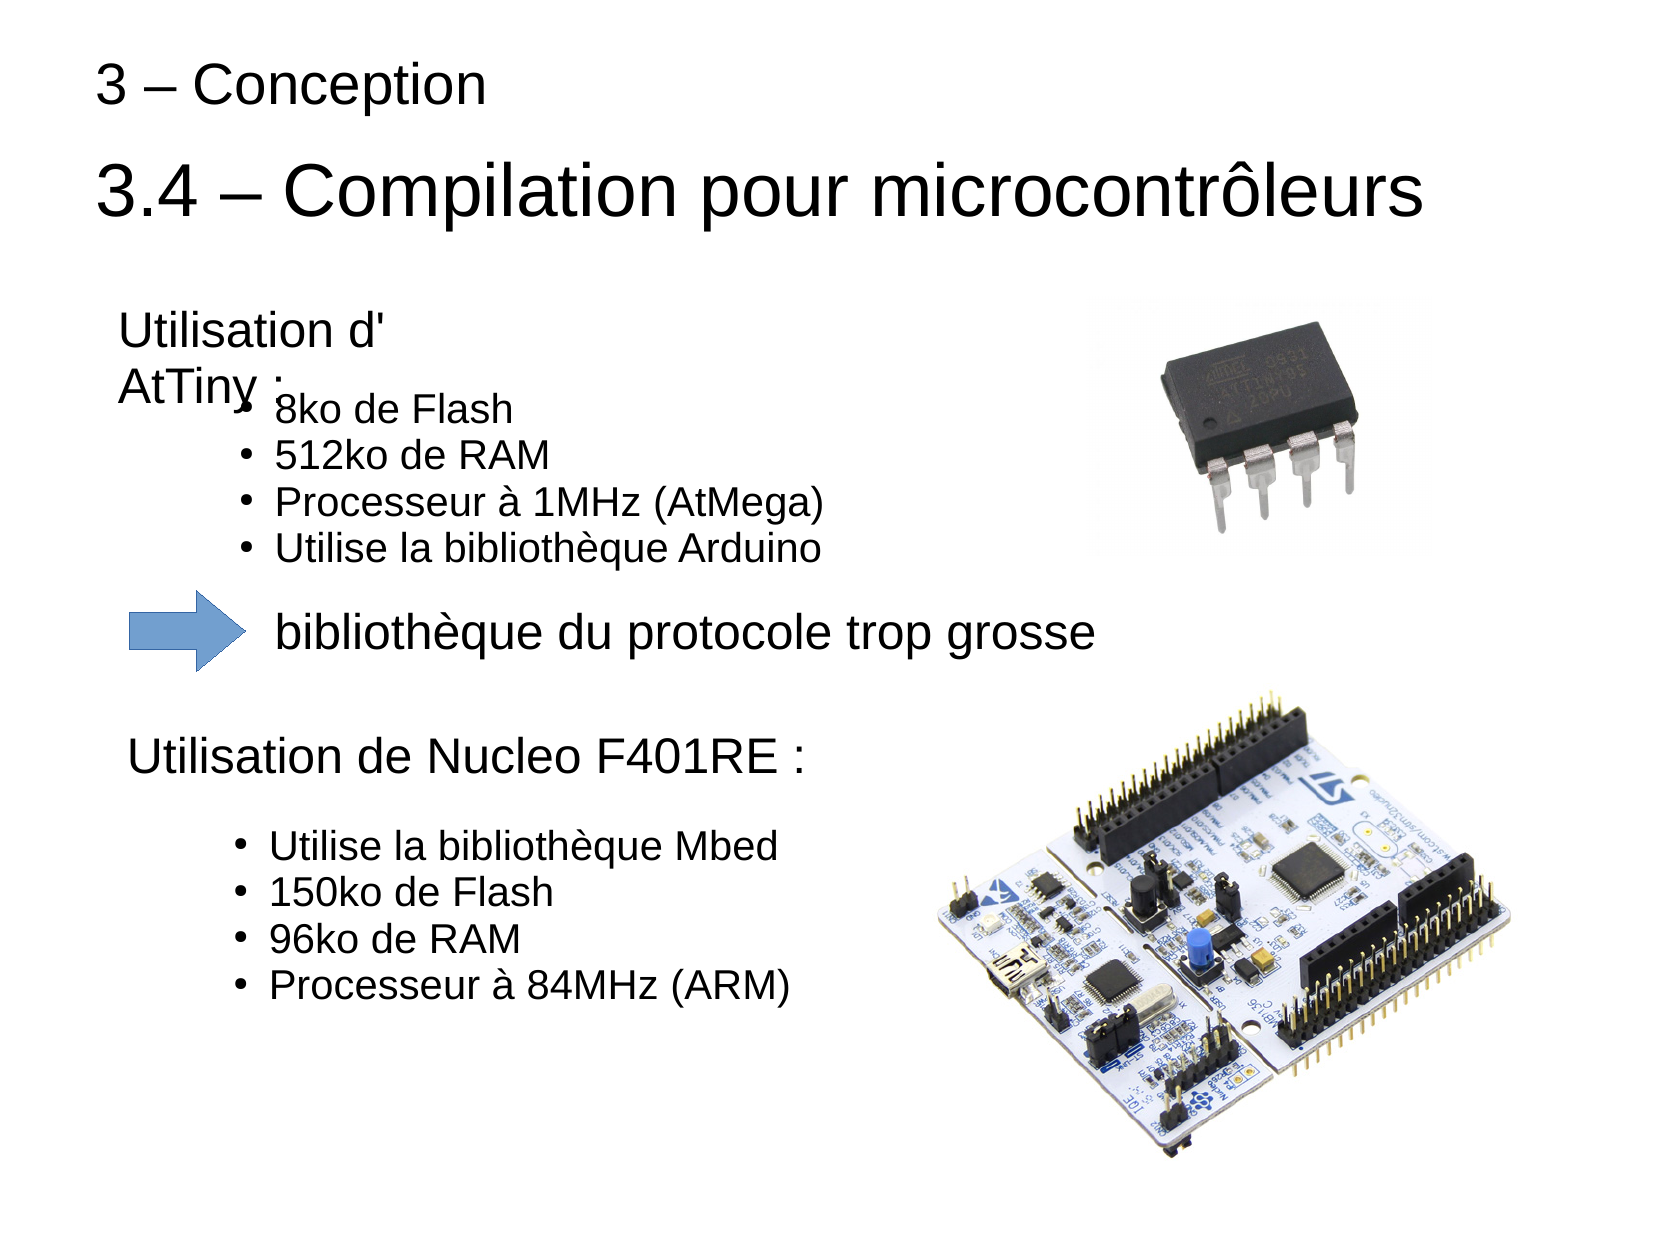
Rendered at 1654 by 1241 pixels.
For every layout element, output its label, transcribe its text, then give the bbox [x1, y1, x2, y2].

picture [885, 667, 1560, 1173]
text_box Utilisation d' AtTiny : [103, 295, 579, 366]
text_box bibliothèque du protocole trop grosse [259, 596, 1112, 668]
title 3 – Conception [95, 38, 1584, 131]
text_box 8ko de Flash 512ko de RAM Processeur à 1MHz (AtMega) Utilise la bibliothèque Arduino [224, 377, 841, 579]
picture [1086, 296, 1432, 556]
text_box [129, 590, 246, 672]
text_box Utilise la bibliothèque Mbed 150ko de Flash 96ko de RAM Processeur à 84MHz (ARM) [218, 814, 807, 1016]
text_box Utilisation de Nucleo F401RE : [112, 720, 822, 792]
title 3.4 – Compilation pour microcontrôleurs [95, 145, 1584, 237]
